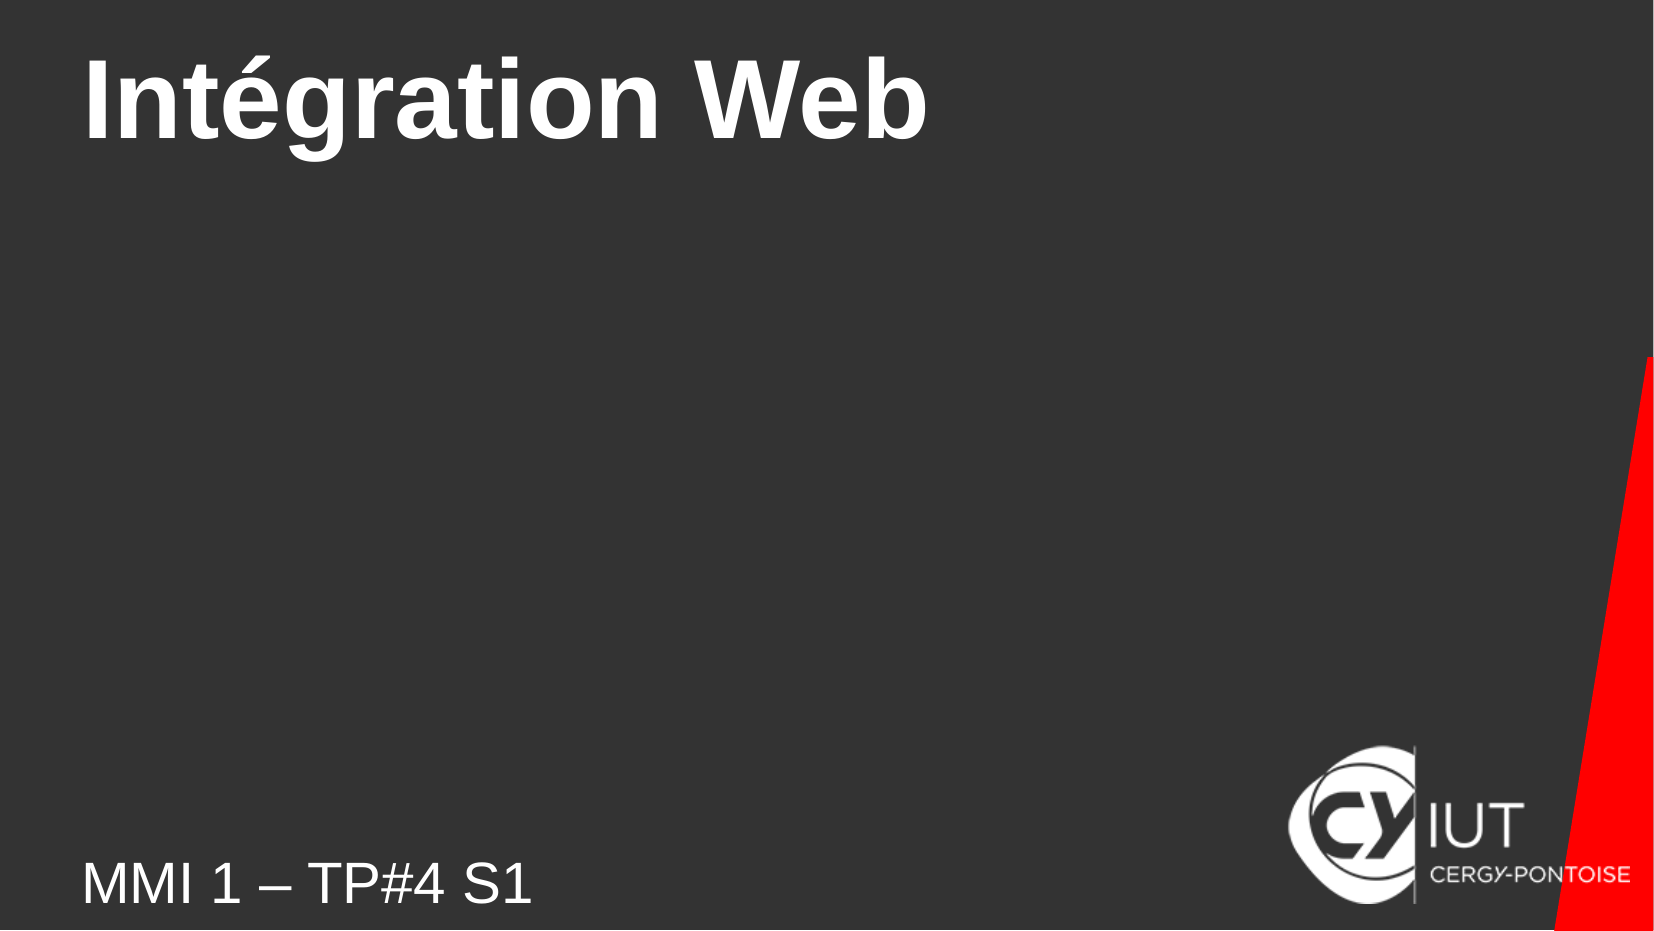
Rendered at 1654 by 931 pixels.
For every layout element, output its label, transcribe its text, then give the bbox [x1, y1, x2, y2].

text_box [1554, 356, 1654, 931]
picture [1284, 744, 1630, 904]
title Intégration Web [82, 36, 1571, 226]
title MMI 1 – TP#4 S1 [81, 805, 1205, 931]
